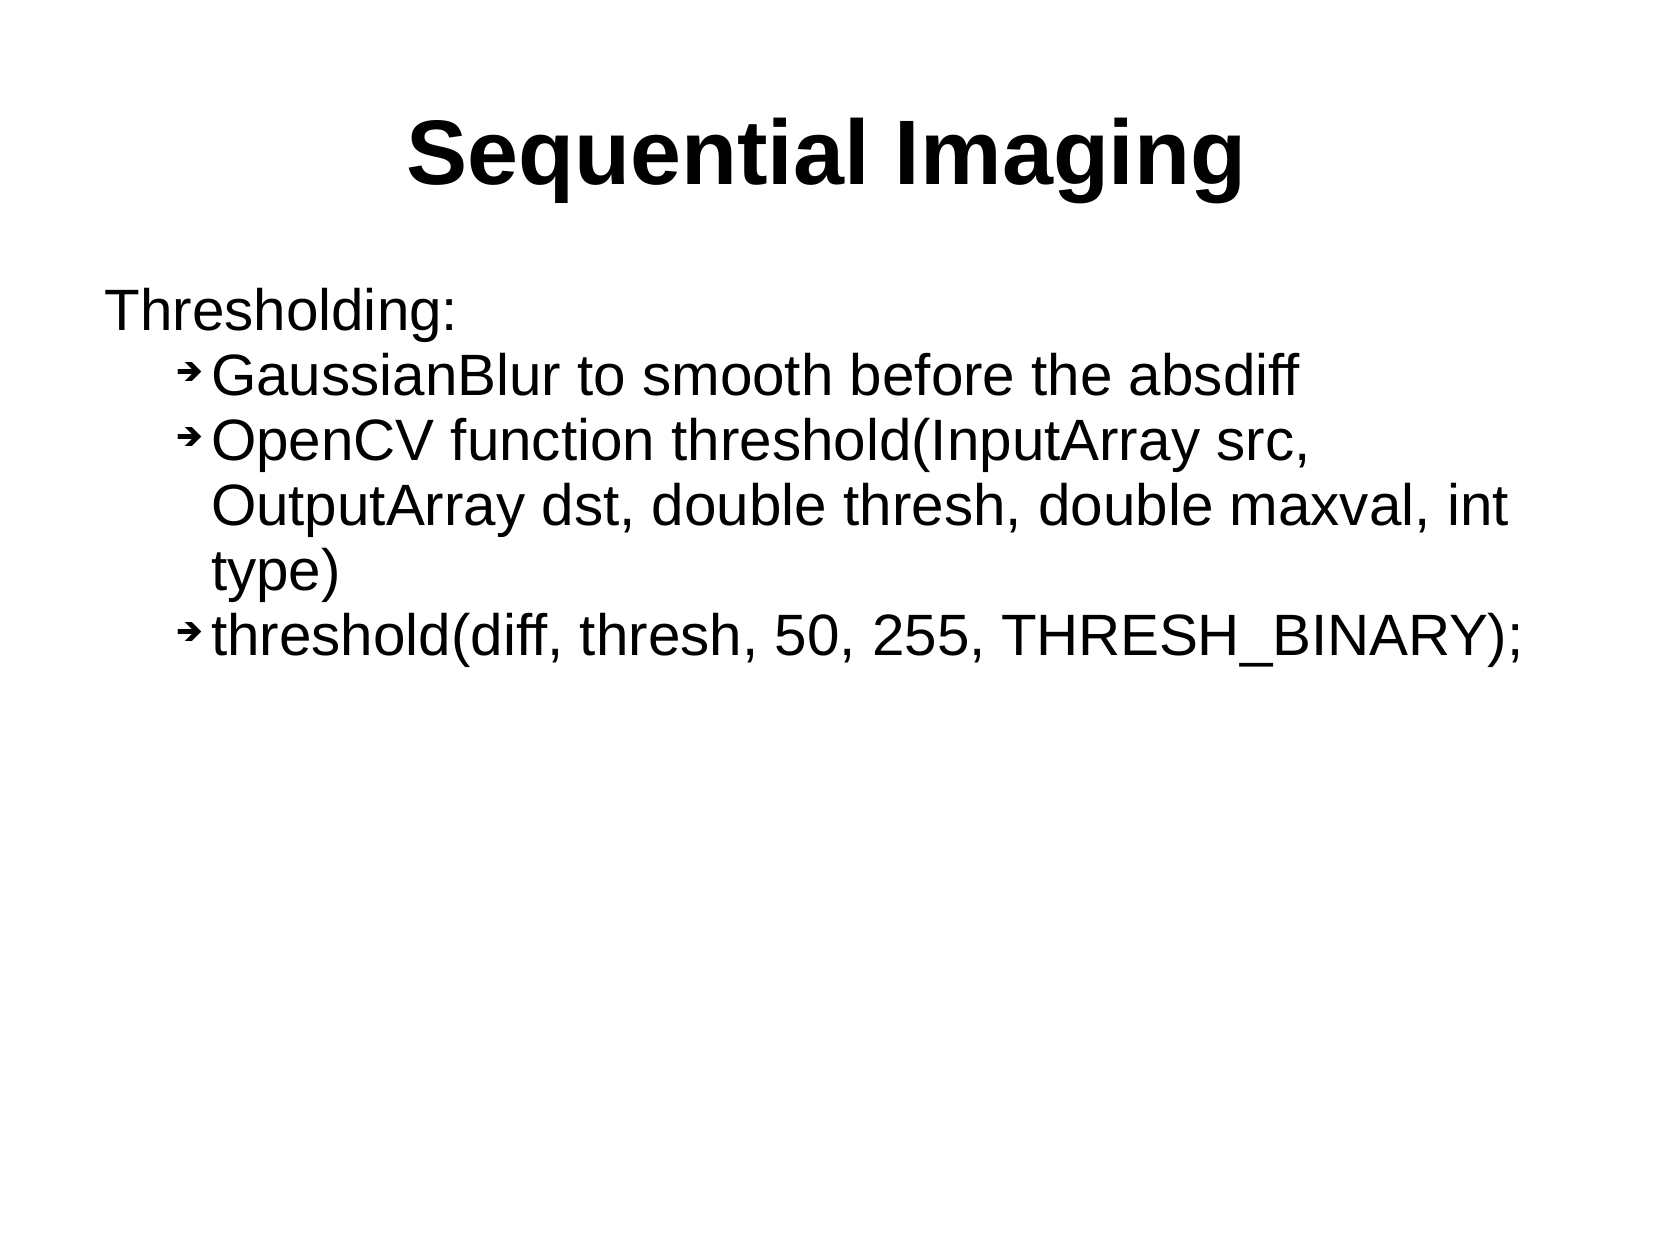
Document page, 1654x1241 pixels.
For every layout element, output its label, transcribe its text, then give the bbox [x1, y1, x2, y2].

text_box Thresholding: GaussianBlur to smooth before the absdiff OpenCV function threshold(InputArray src, OutputArray dst, double thresh, double maxval, int type) threshold(diff, thresh, 50, 255, THRESH_BINARY); [90, 270, 1591, 677]
title Sequential Imaging [82, 49, 1571, 257]
